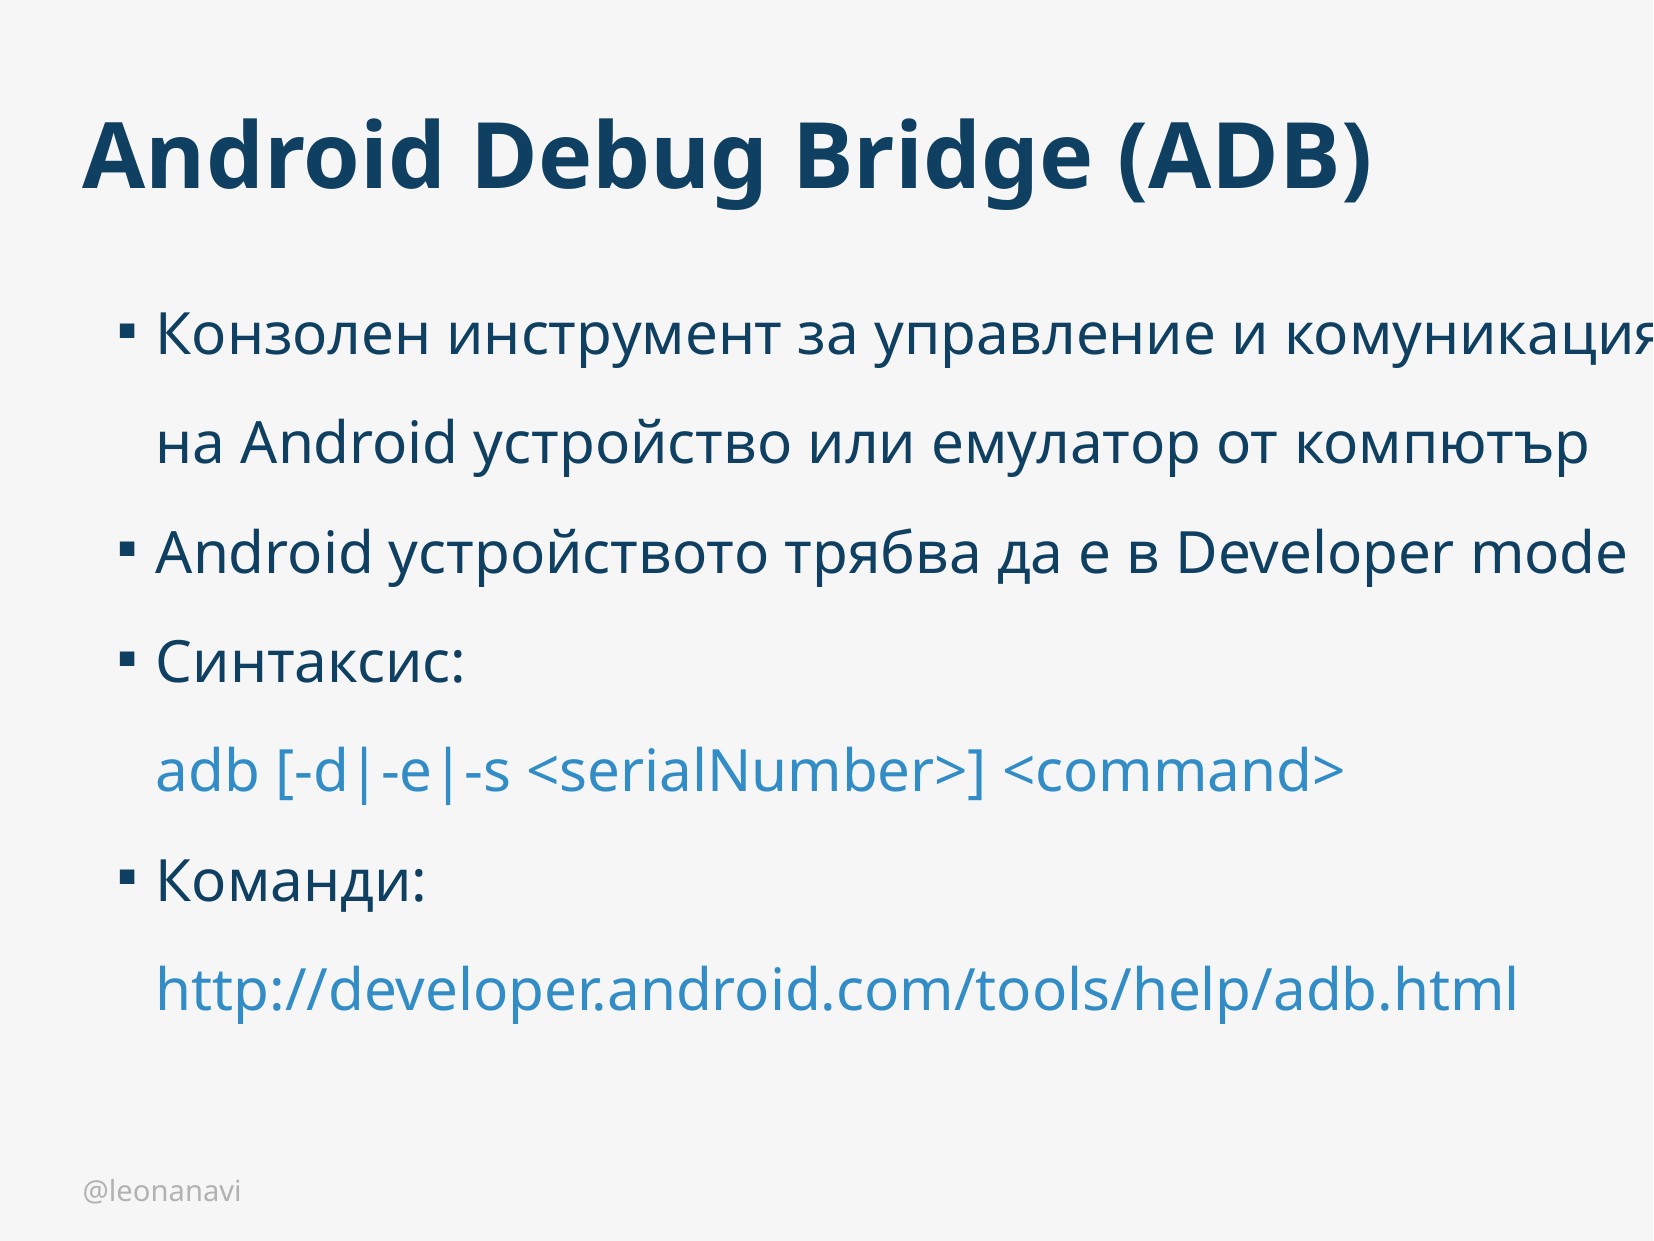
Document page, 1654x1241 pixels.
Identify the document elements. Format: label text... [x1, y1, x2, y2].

title Android Debug Bridge (ADB) [82, 49, 1571, 257]
text_box Конзолен инструмент за управление и комуникация на Android устройство или емулатор от компютър Android устройството трябва да е в Developer mode Синтаксис: adb [-d|-e|-s <serialNumber>] <command> Команди: http://developer.android.com/tools/help/adb.html [105, 285, 1651, 1124]
